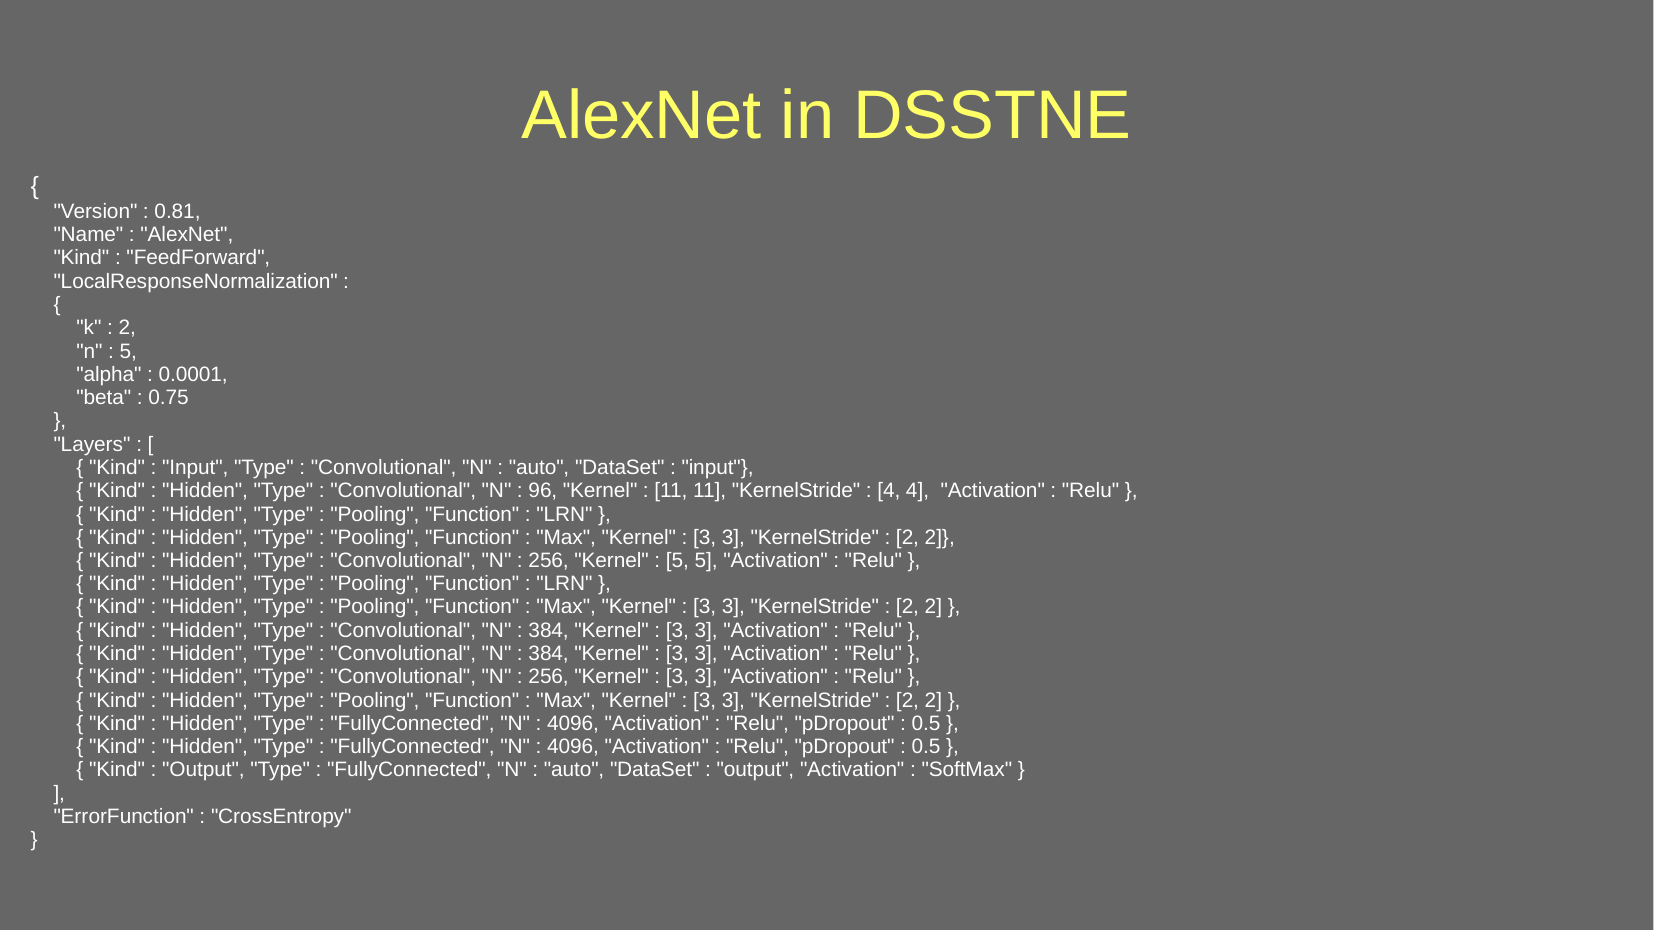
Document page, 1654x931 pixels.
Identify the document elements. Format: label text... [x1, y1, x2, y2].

text_box { "Version" : 0.81, "Name" : "AlexNet", "Kind" : "FeedForward", "LocalResponseNormalization" : { "k" : 2, "n" : 5, "alpha" : 0.0001, "beta" : 0.75 }, "Layers" : [ { "Kind" : "Input", "Type" : "Convolutional", "N" : "auto", "DataSet" : "input"}, { "Kind" : "Hidden", "Type" : "Convolutional", "N" : 96, "Kernel" : [11, 11], "KernelStride" : [4, 4], "Activation" : "Relu" }, { "Kind" : "Hidden", "Type" : "Pooling", "Function" : "LRN" }, { "Kind" : "Hidden", "Type" : "Pooling", "Function" : "Max", "Kernel" : [3, 3], "KernelStride" : [2, 2]}, { "Kind" : "Hidden", "Type" : "Convolutional", "N" : 256, "Kernel" : [5, 5], "Activation" : "Relu" }, { "Kind" : "Hidden", "Type" : "Pooling", "Function" : "LRN" }, { "Kind" : "Hidden", "Type" : "Pooling", "Function" : "Max", "Kernel" : [3, 3], "KernelStride" : [2, 2] }, { "Kind" : "Hidden", "Type" : "Convolutional", "N" : 384, "Kernel" : [3, 3], "Activation" : "Relu" }, { "Kind" : "Hidden", "Type" : "Convolutional", "N" : 384, "Kernel" : [3, 3], "Activation" : "Relu" }, { "Kind" : "Hidden", "Type" : "Convolutional", "N" : 256, "Kernel" : [3, 3], "Activation" : "Relu" }, { "Kind" : "Hidden", "Type" : "Pooling", "Function" : "Max", "Kernel" : [3, 3], "KernelStride" : [2, 2] }, { "Kind" : "Hidden", "Type" : "FullyConnected", "N" : 4096, "Activation" : "Relu", "pDropout" : 0.5 }, { "Kind" : "Hidden", "Type" : "FullyConnected", "N" : 4096, "Activation" : "Relu", "pDropout" : 0.5 }, { "Kind" : "Output", "Type" : "FullyConnected", "N" : "auto", "DataSet" : "output", "Activation" : "SoftMax" } ], "ErrorFunction" : "CrossEntropy" } [15, 164, 1654, 931]
title AlexNet in DSSTNE [82, 36, 1571, 164]
